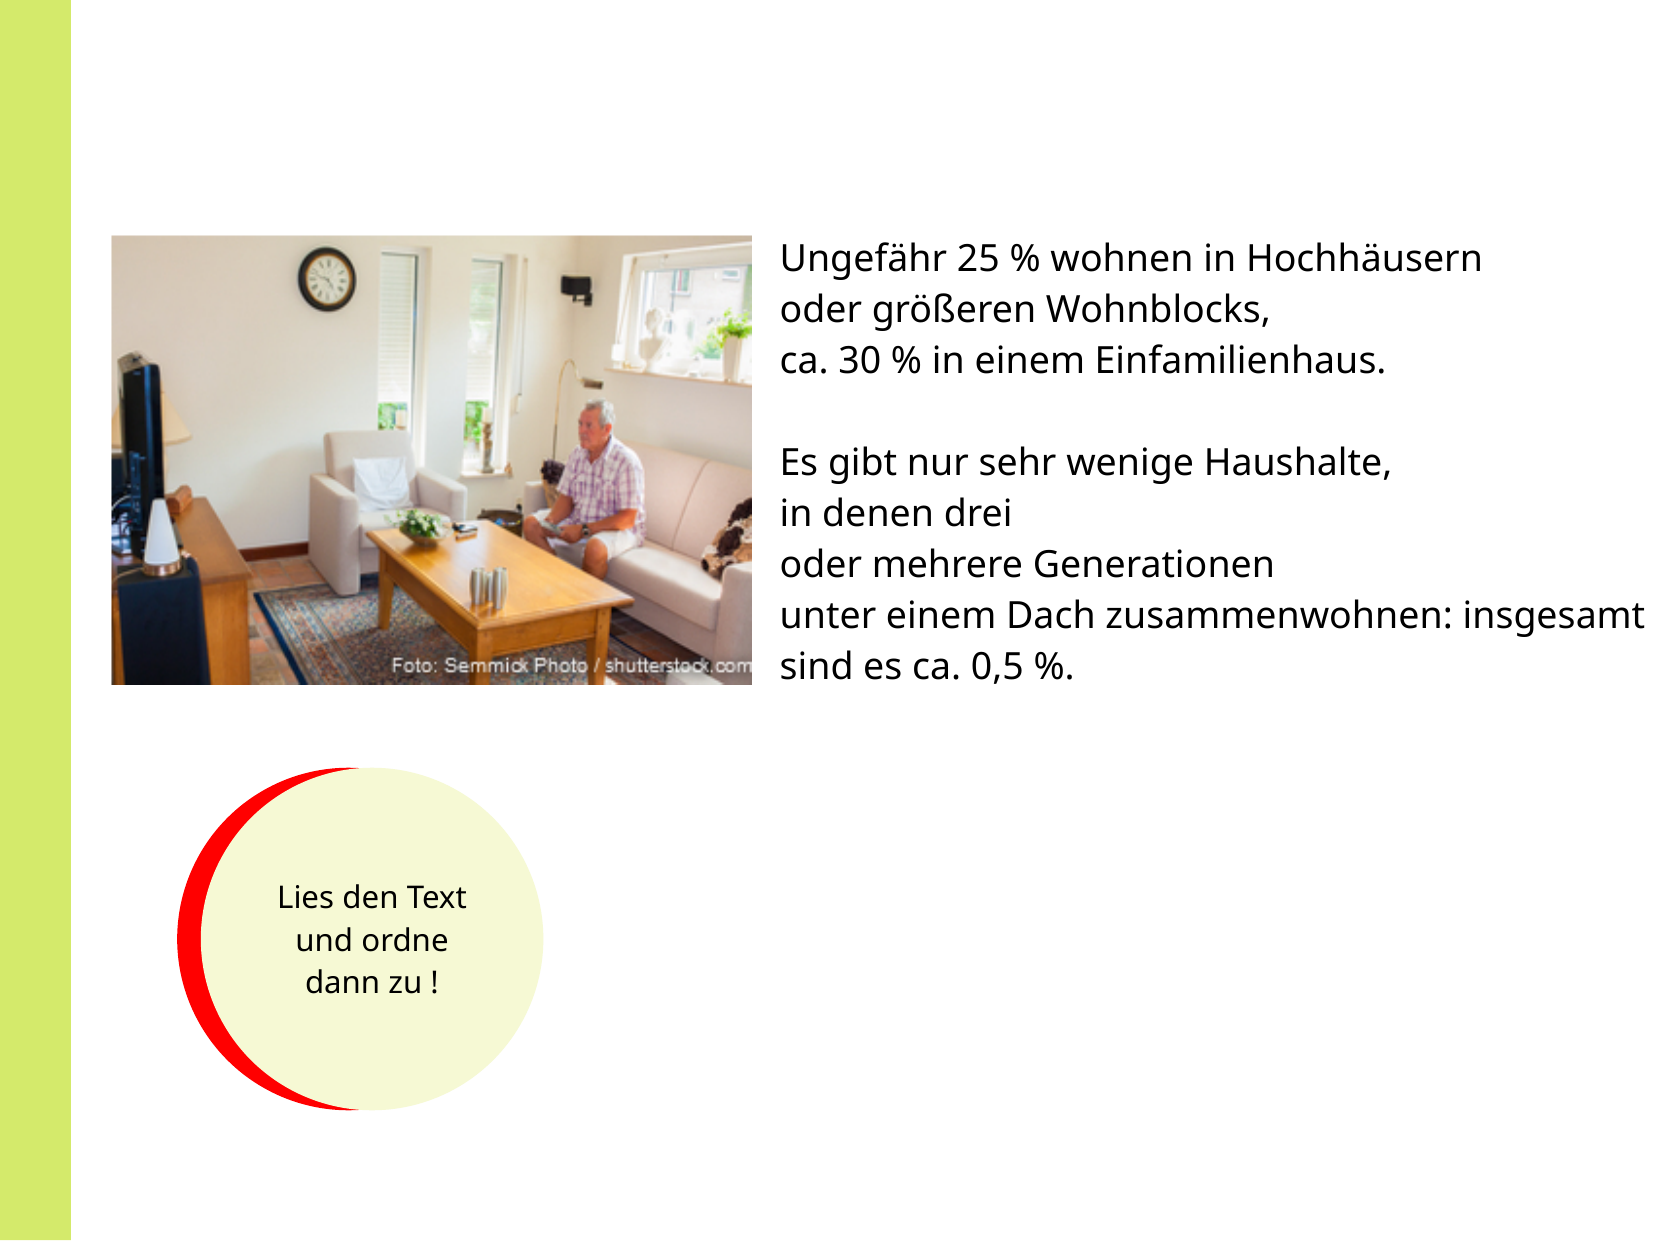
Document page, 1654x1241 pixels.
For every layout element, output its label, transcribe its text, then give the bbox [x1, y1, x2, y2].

text_box Lies den Text und ordne dann zu ! [200, 767, 544, 1111]
picture [110, 234, 752, 686]
text_box [0, 0, 71, 1241]
text_box [177, 767, 359, 1111]
title Ungefähr 25 % wohnen in Hochhäusern oder größeren Wohnblocks, ca. 30 % in einem Einfamilienhaus. Es gibt nur sehr wenige Haushalte, in denen drei oder mehrere Generationen unter einem Dach zusammenwohnen: insgesamt sind es ca. 0,5 %. [779, 0, 1654, 1229]
